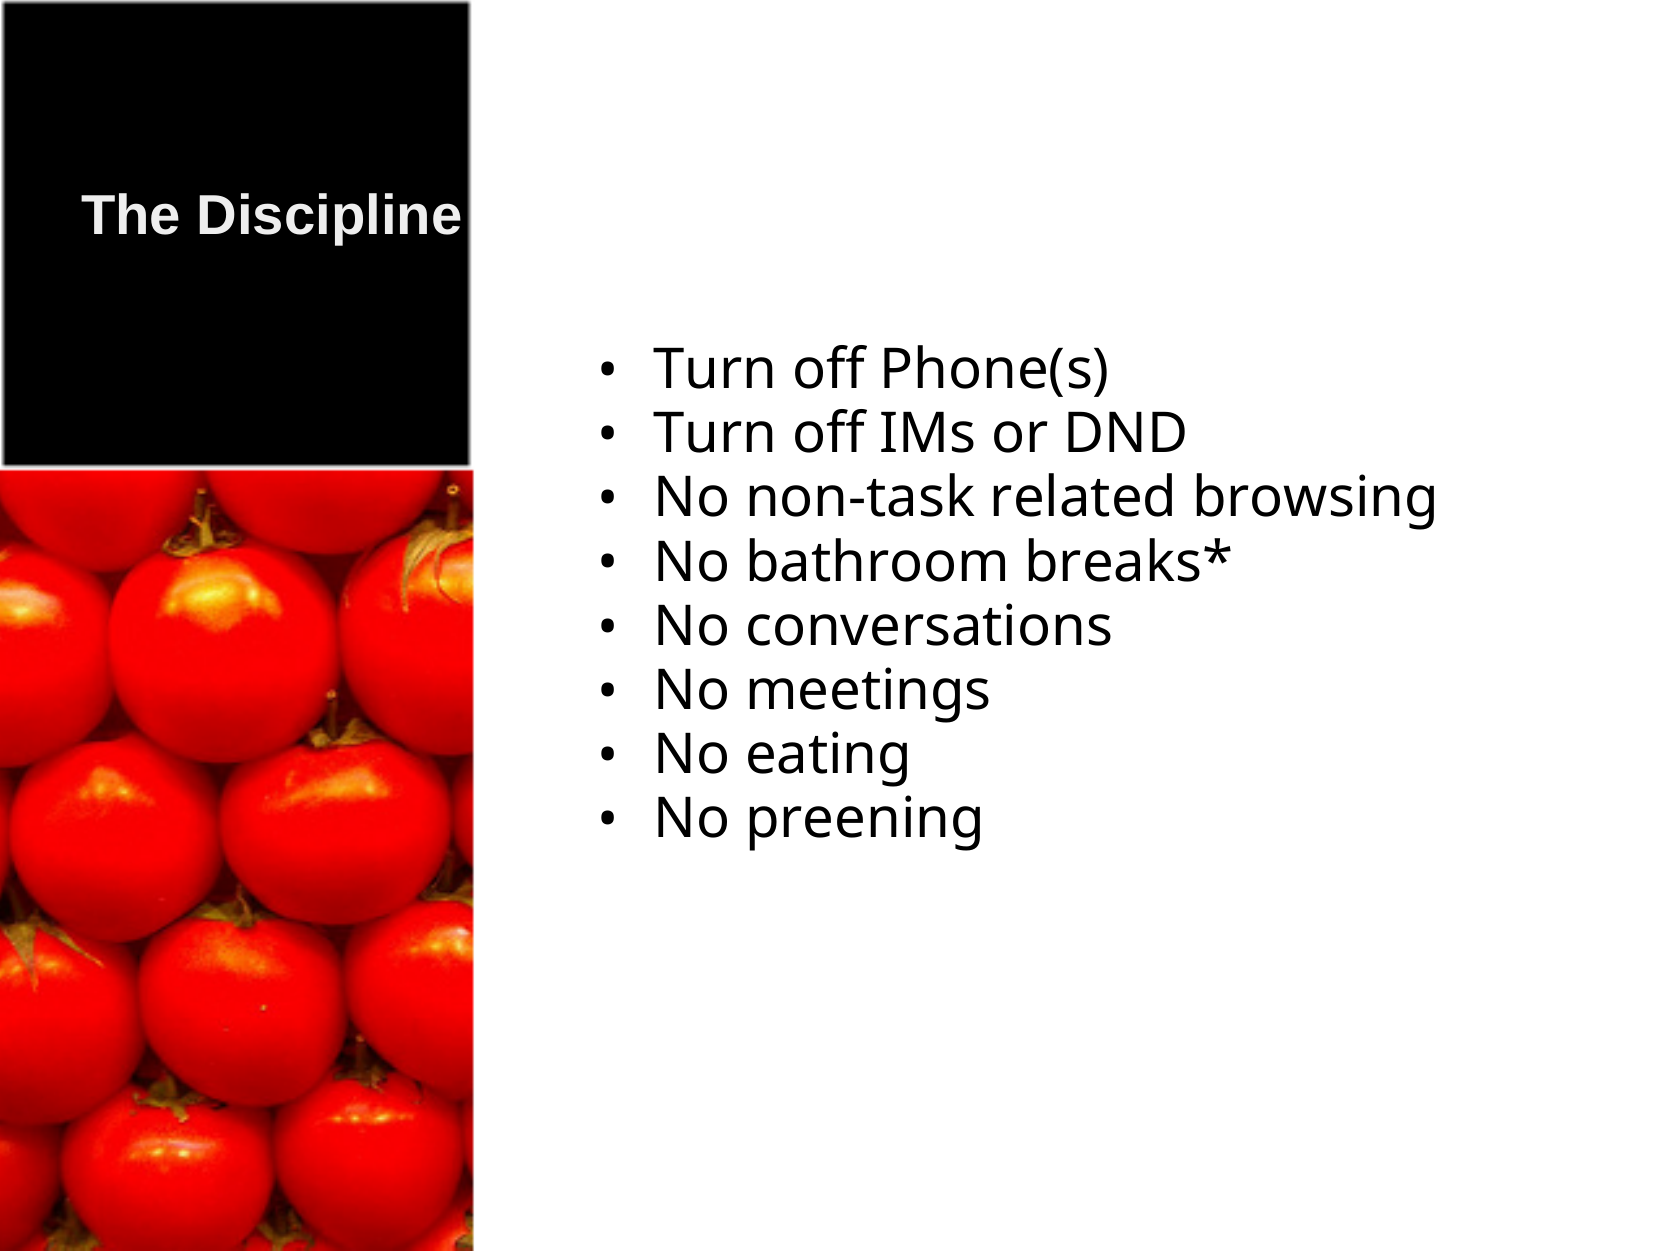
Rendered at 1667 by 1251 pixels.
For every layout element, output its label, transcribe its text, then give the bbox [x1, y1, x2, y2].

list Turn off Phone(s) Turn off IMs or DND No non-task related browsing No bathroom breaks* No conversations No meetings No eating No preening [578, 337, 1457, 982]
title The Discipline [0, 183, 463, 290]
picture [0, 0, 1667, 1251]
